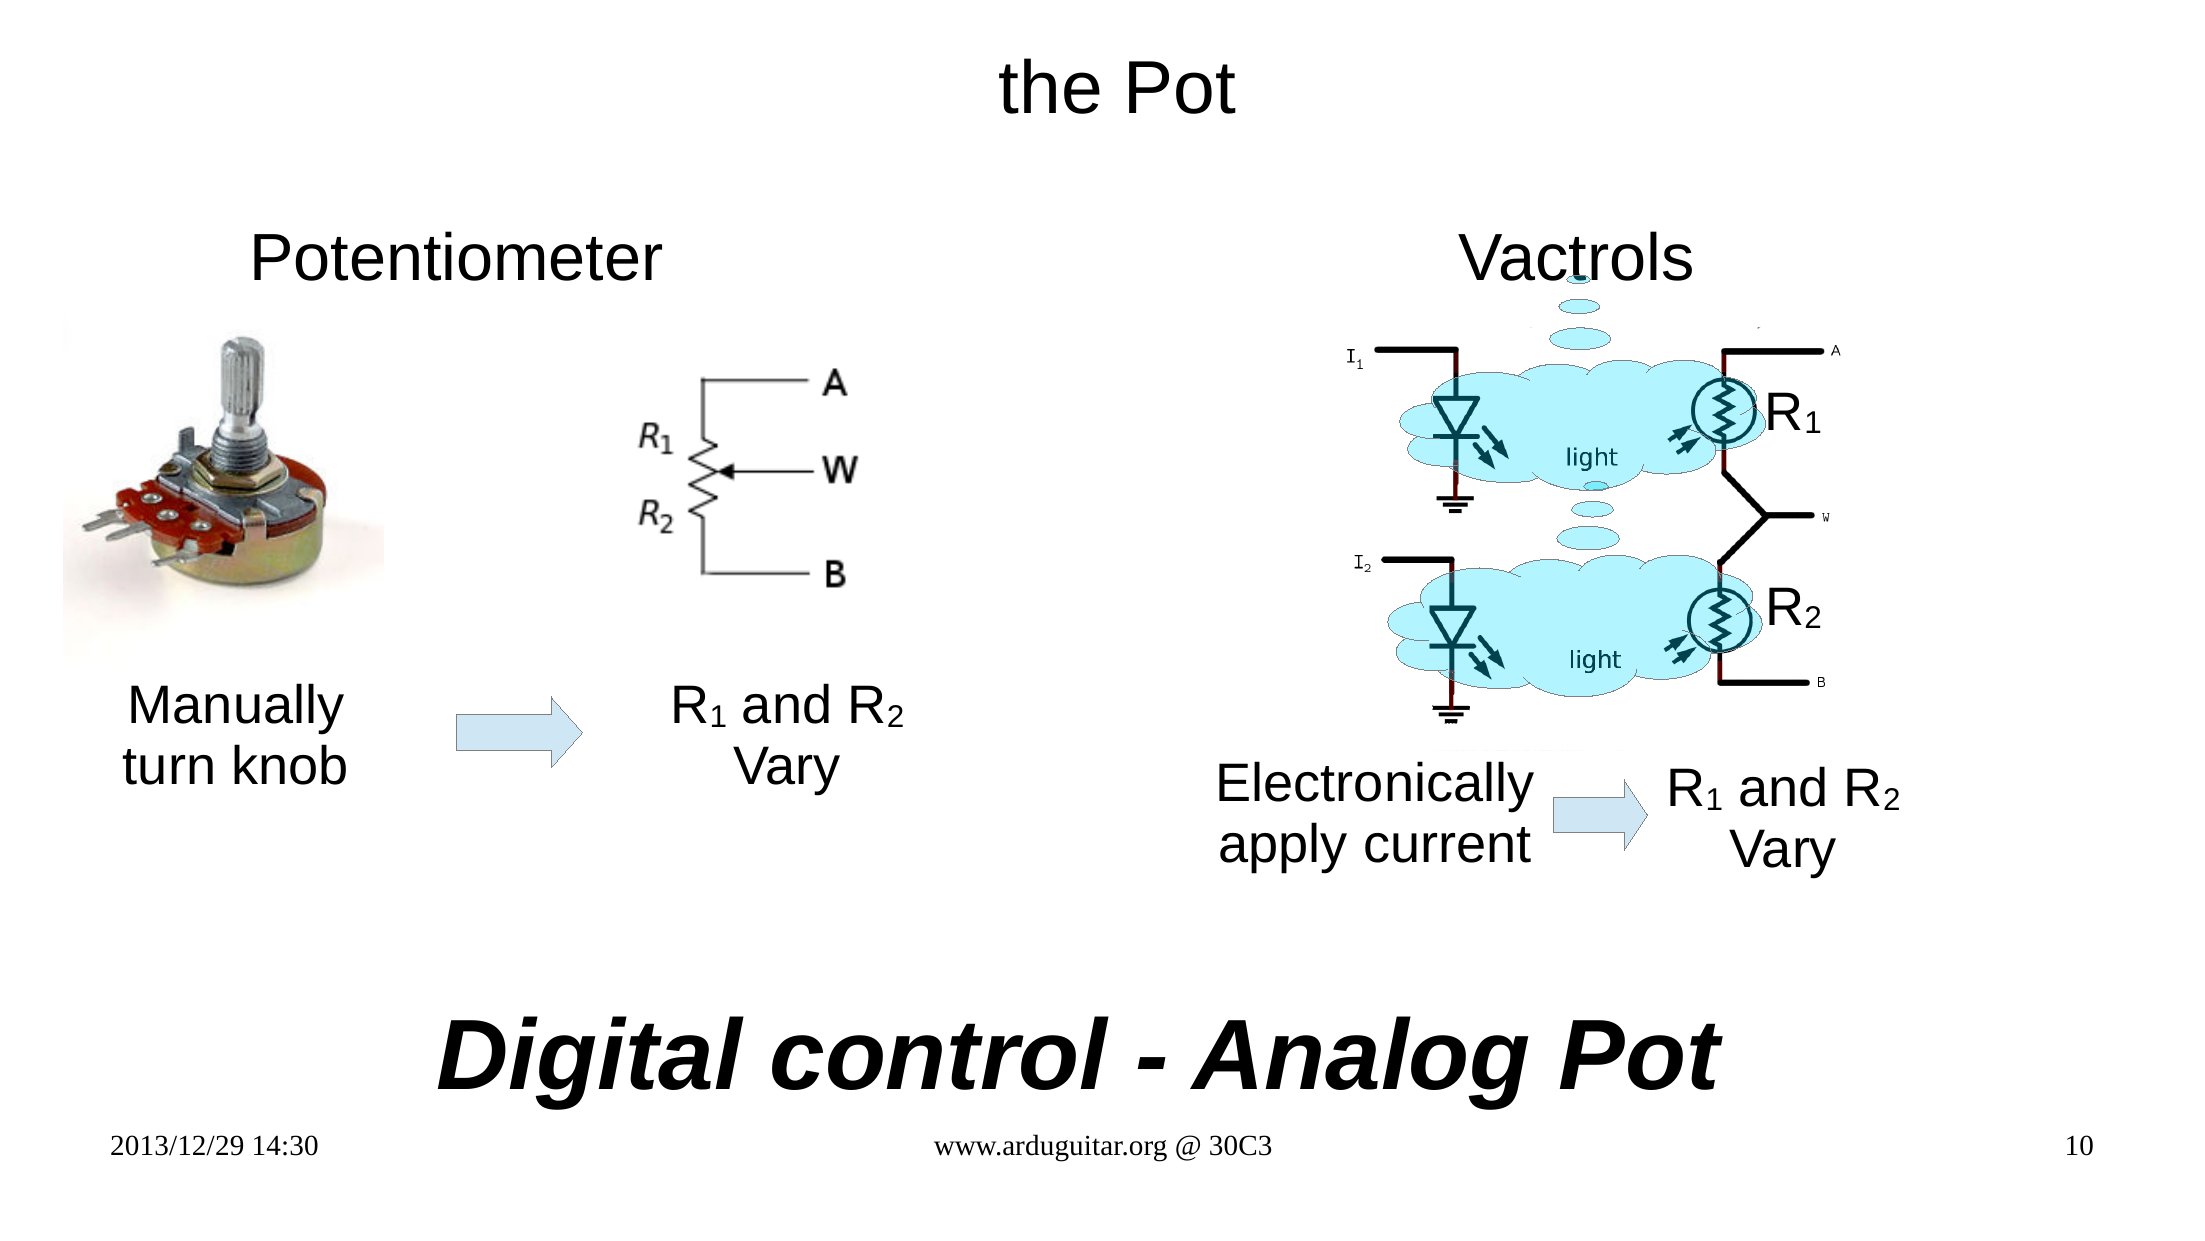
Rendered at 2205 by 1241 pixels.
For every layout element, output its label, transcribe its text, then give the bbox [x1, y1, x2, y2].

text_box R1 [1750, 373, 1837, 468]
text_box [1556, 526, 1620, 550]
text_box [1566, 275, 1591, 284]
text_box [1571, 501, 1614, 518]
text_box Electronically apply current [1180, 745, 1571, 882]
text_box [1399, 360, 1766, 491]
text_box [456, 696, 583, 768]
text_box [1549, 327, 1611, 350]
picture [1327, 326, 1882, 751]
text_box [1553, 779, 1648, 851]
text_box Potentiometer [118, 212, 796, 303]
text_box Manually turn knob [15, 667, 457, 804]
text_box R2 [1750, 568, 1837, 663]
text_box [1387, 555, 1763, 697]
text_box Vactrols [1322, 212, 1831, 303]
picture [605, 317, 915, 643]
text_box R1 and R2 Vary [1647, 750, 1920, 904]
text_box [1558, 299, 1600, 314]
picture [63, 292, 384, 668]
text_box R1 and R2 Vary [606, 667, 969, 822]
text_box Digital control - Analog Pot [173, 992, 1969, 1152]
text_box the Pot [653, 45, 1583, 130]
